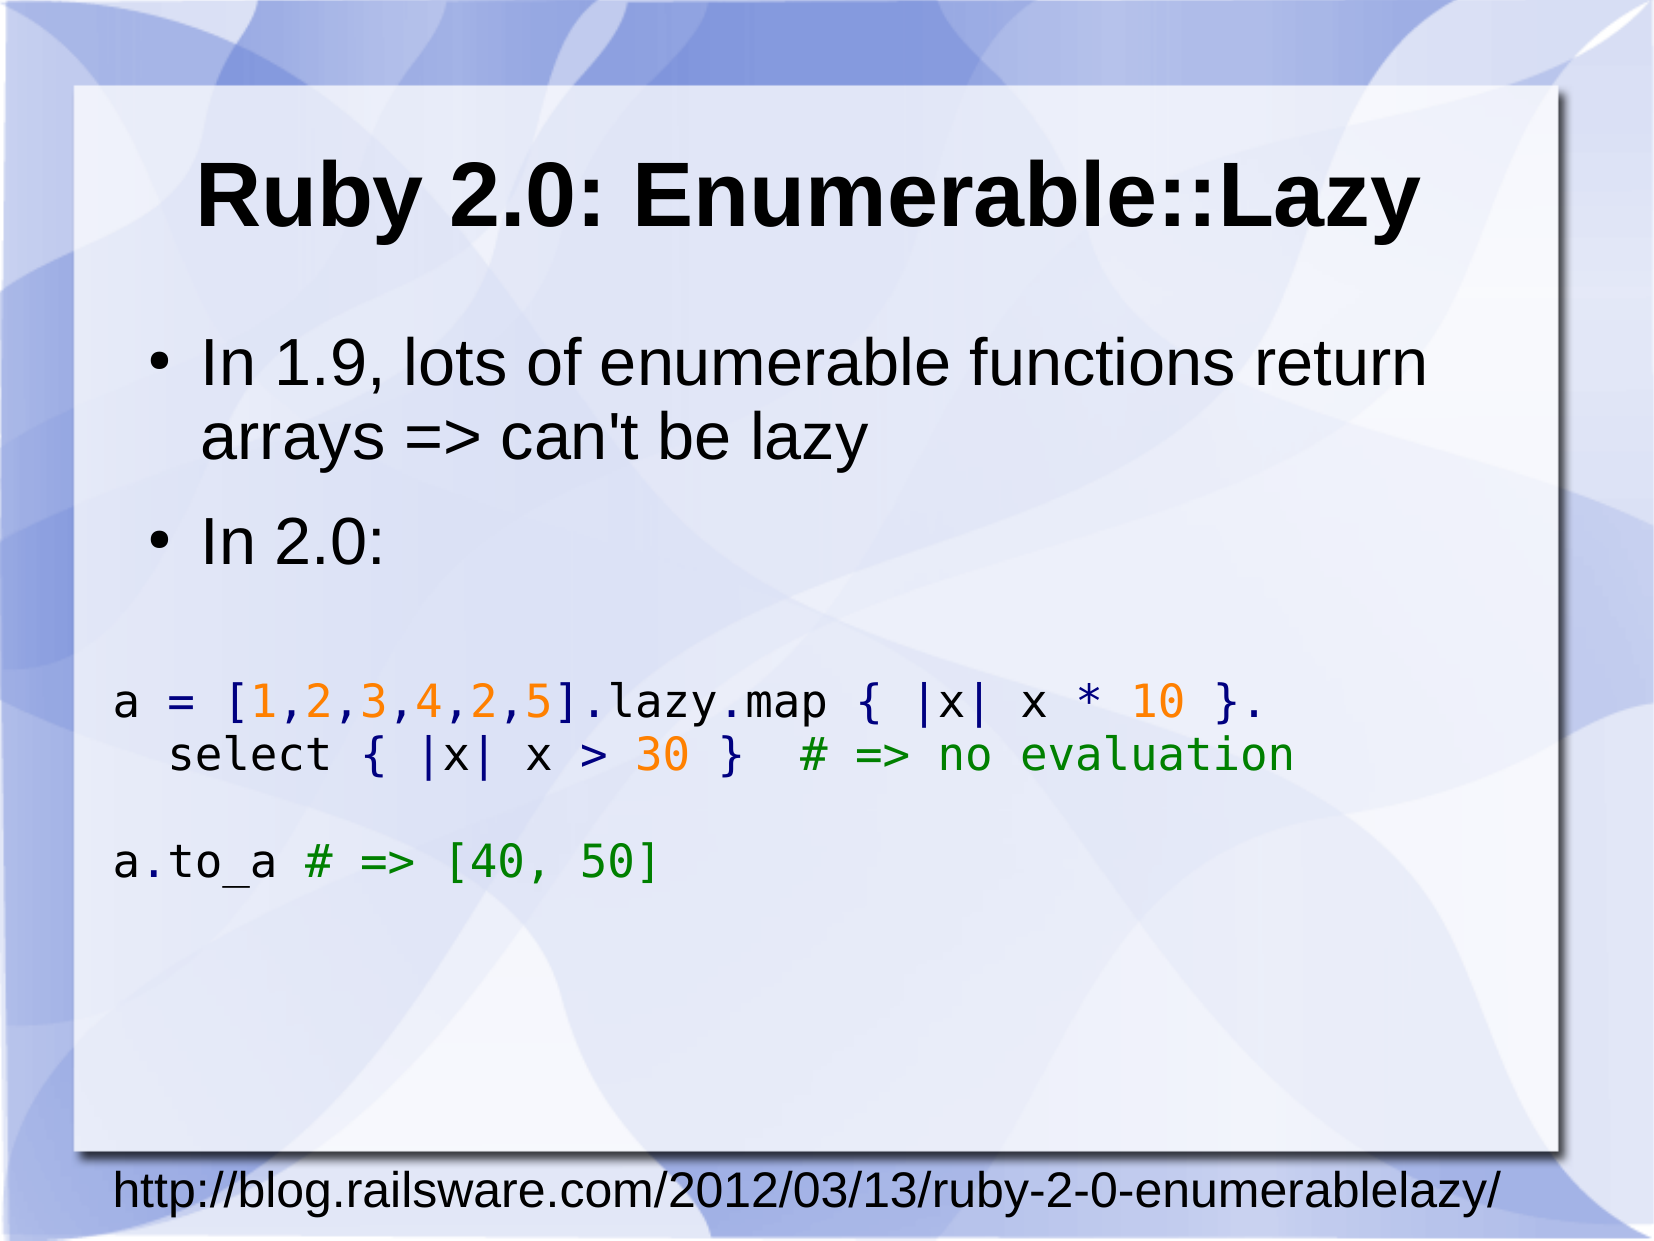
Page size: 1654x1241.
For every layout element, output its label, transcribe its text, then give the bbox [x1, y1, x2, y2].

text_box http://blog.railsware.com/2012/03/13/ruby-2-0-enumerablelazy/ [112, 1162, 1503, 1219]
text_box a = [1,2,3,4,2,5].lazy.map { |x| x * 10 }. select { |x| x > 30 } # => no evaluation a.to_a # => [40, 50] [112, 675, 1501, 976]
title Ruby 2.0: Enumerable::Lazy [82, 90, 1536, 298]
list In 1.9, lots of enumerable functions return arrays => can't be lazy In 2.0: [129, 324, 1489, 579]
picture [0, 0, 1654, 1241]
